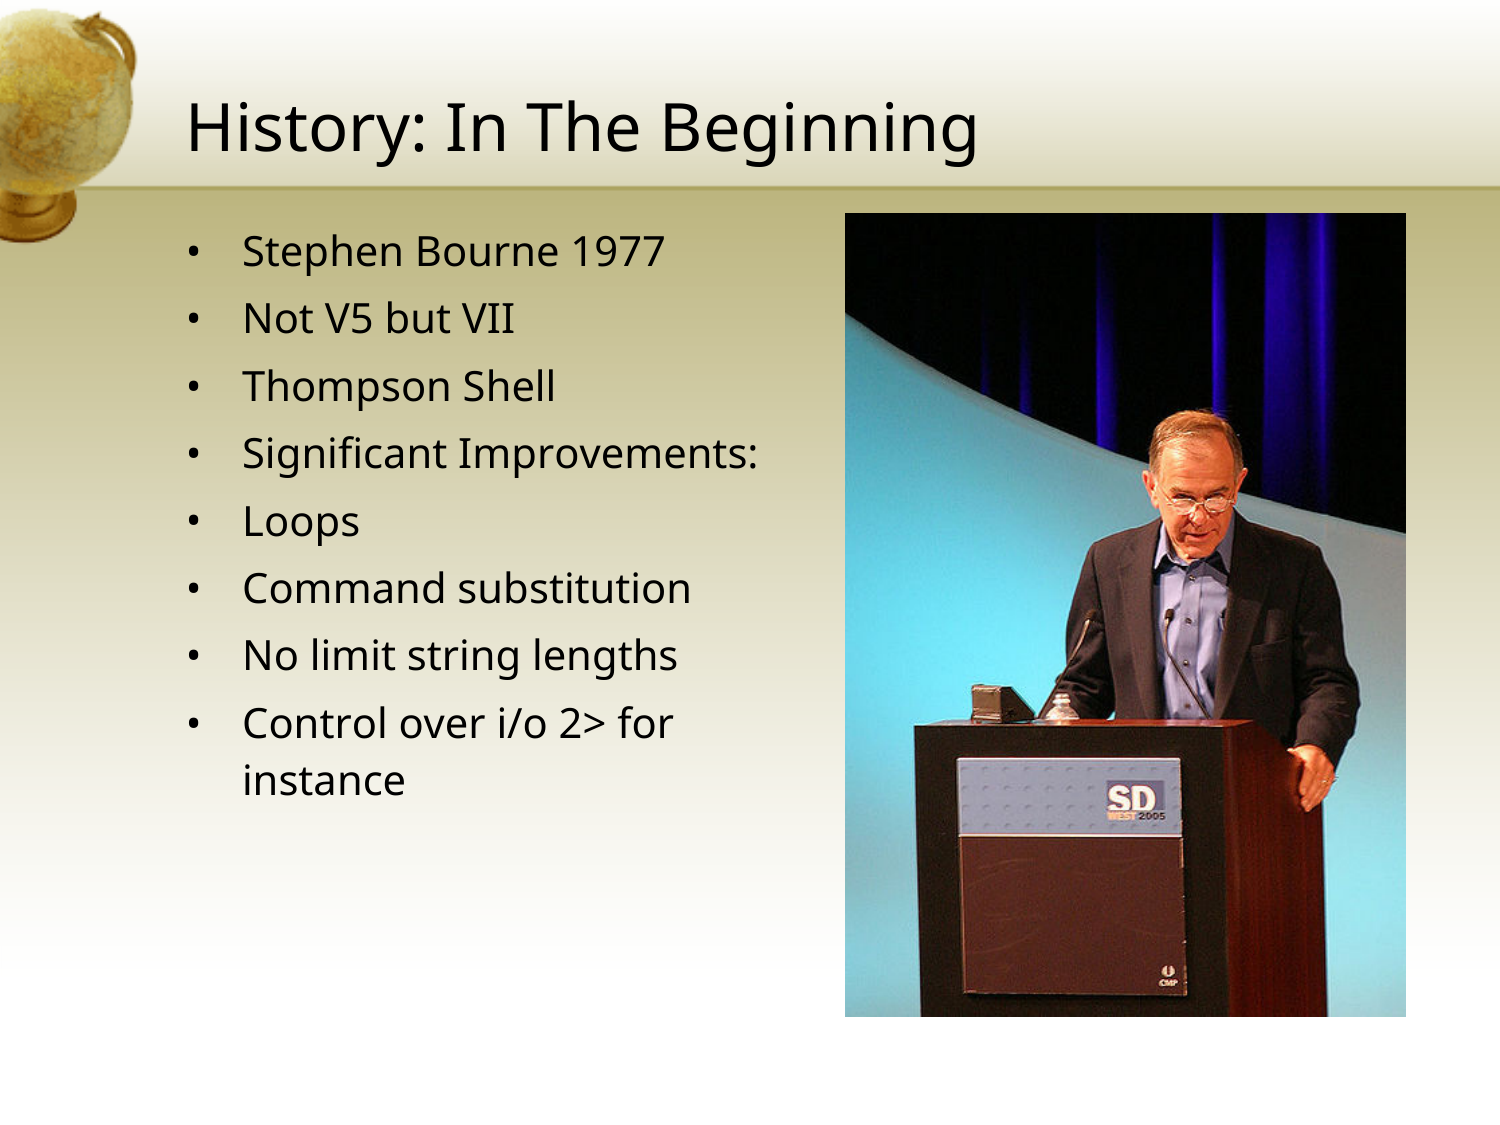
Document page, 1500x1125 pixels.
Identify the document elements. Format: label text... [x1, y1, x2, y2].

title History: In The Beginning [171, 36, 1436, 179]
list Stephen Bourne 1977 Not V5 but VII Thompson Shell Significant Improvements: Loops Command substitution No limit string lengths Control over i/o 2> for instance [171, 214, 791, 1018]
picture [0, 0, 1500, 1125]
